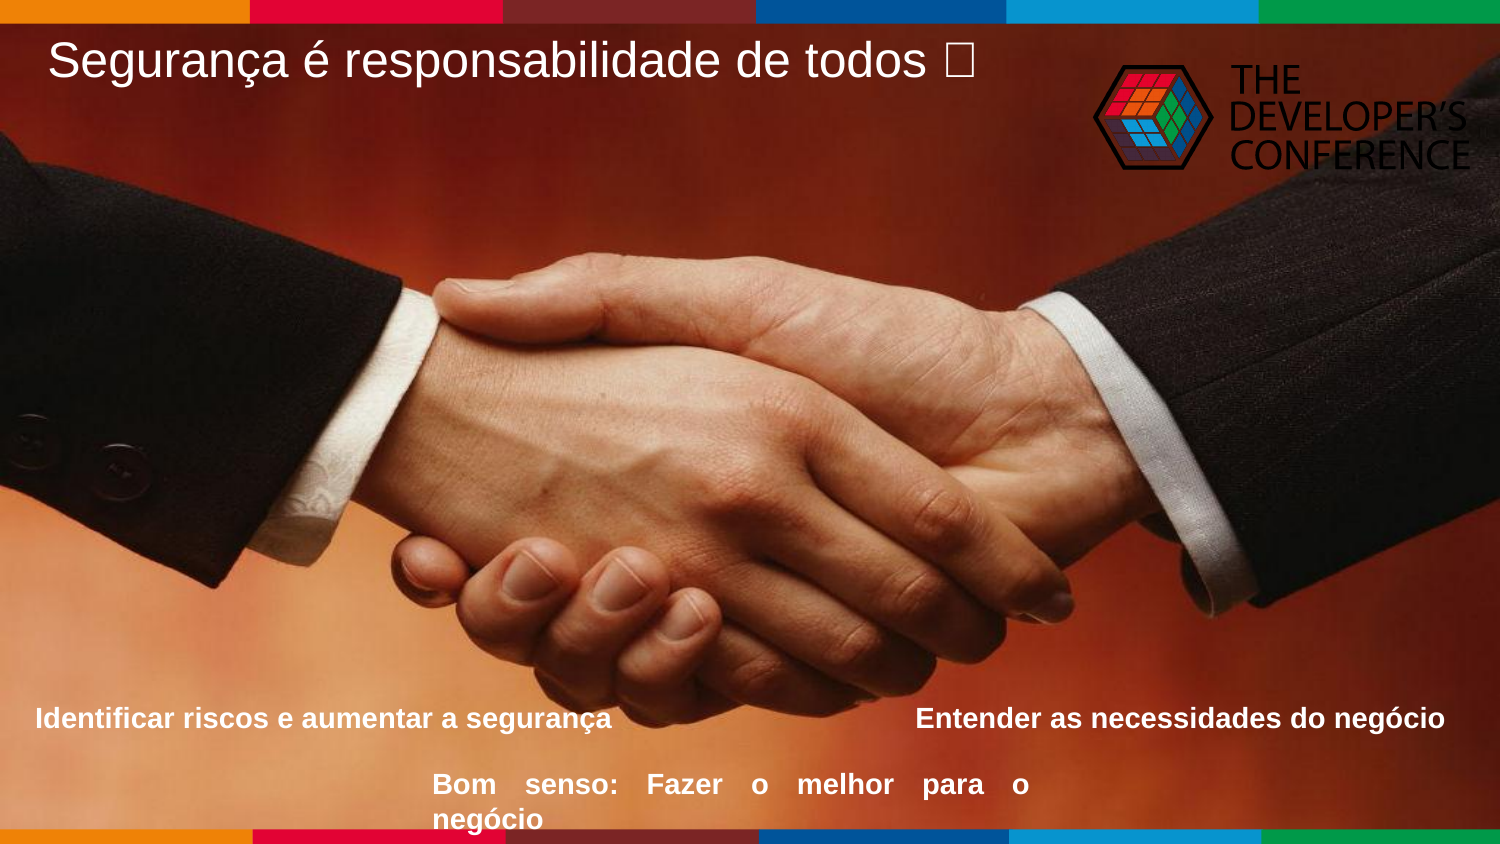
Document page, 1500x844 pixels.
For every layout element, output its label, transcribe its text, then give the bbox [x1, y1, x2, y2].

picture [0, 24, 1500, 829]
text_box Identificar riscos e aumentar a segurança [19, 684, 638, 750]
title Segurança é responsabilidade de todos 🤝 [32, 12, 1430, 111]
text_box Bom senso: Fazer o melhor para o negócio [417, 750, 1046, 844]
text_box Entender as necessidades do negócio [900, 684, 1462, 750]
